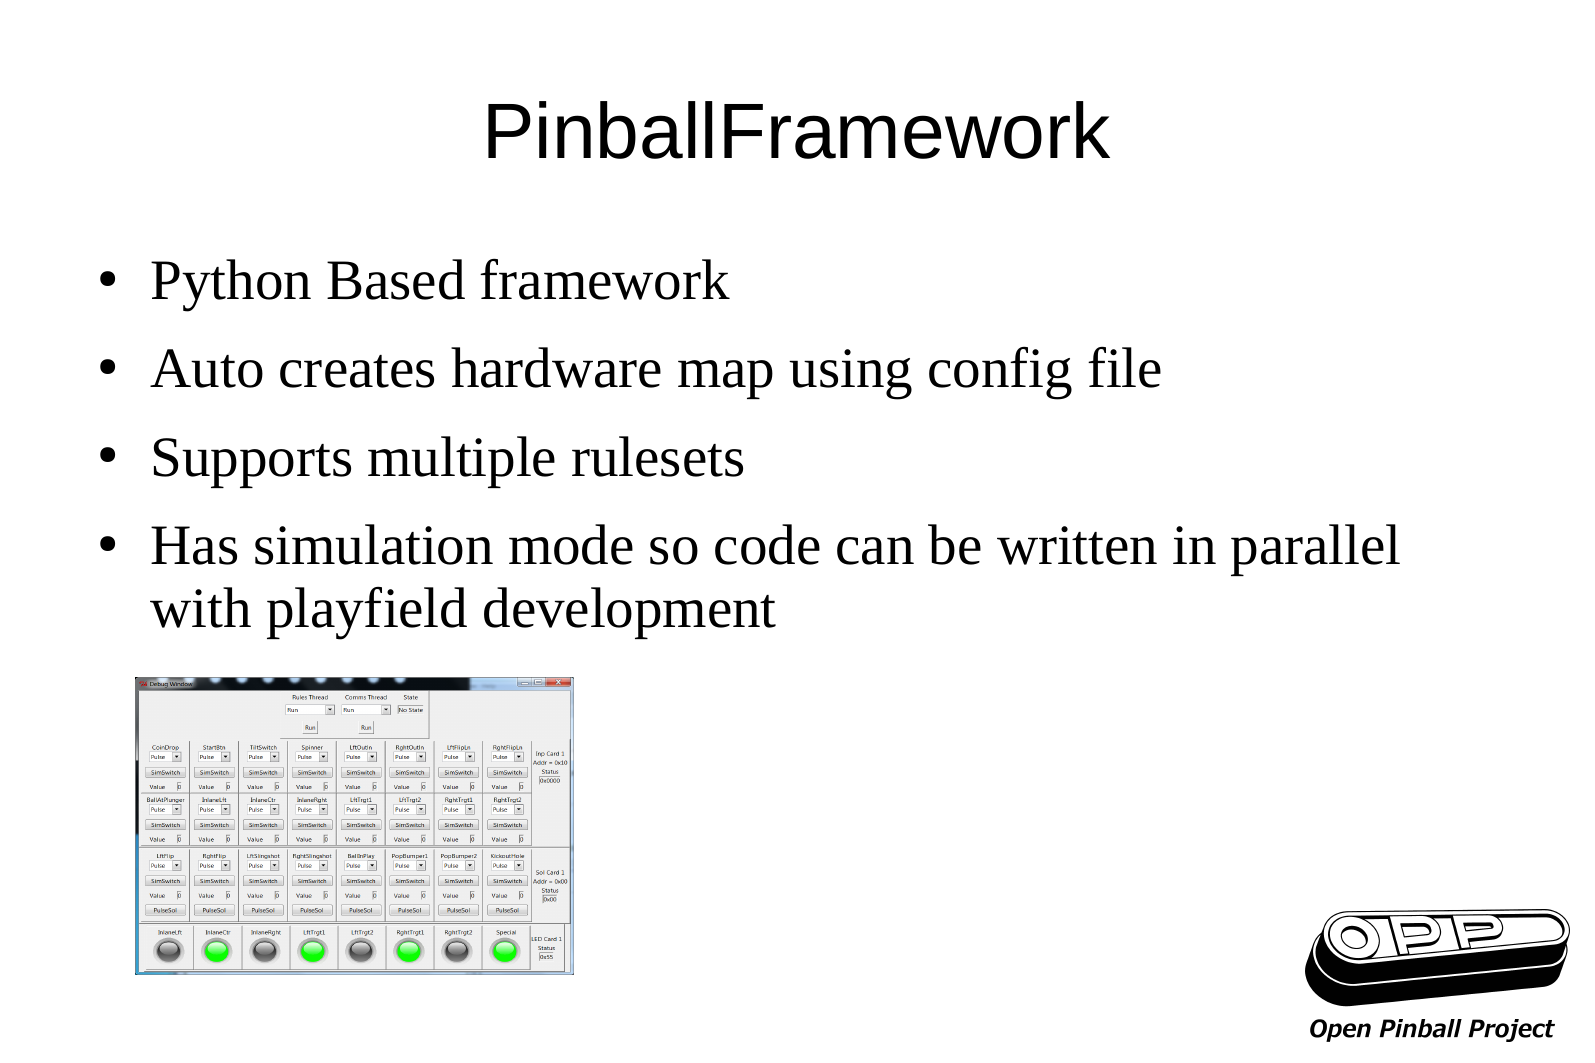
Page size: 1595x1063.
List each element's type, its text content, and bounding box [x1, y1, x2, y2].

picture [1305, 909, 1570, 1042]
list Python Based framework Auto creates hardware map using config file Supports multiple rulesets Has simulation mode so code can be written in parallel with playfield development [79, 248, 1515, 951]
picture [135, 677, 574, 976]
title PinballFramework [79, 42, 1515, 220]
